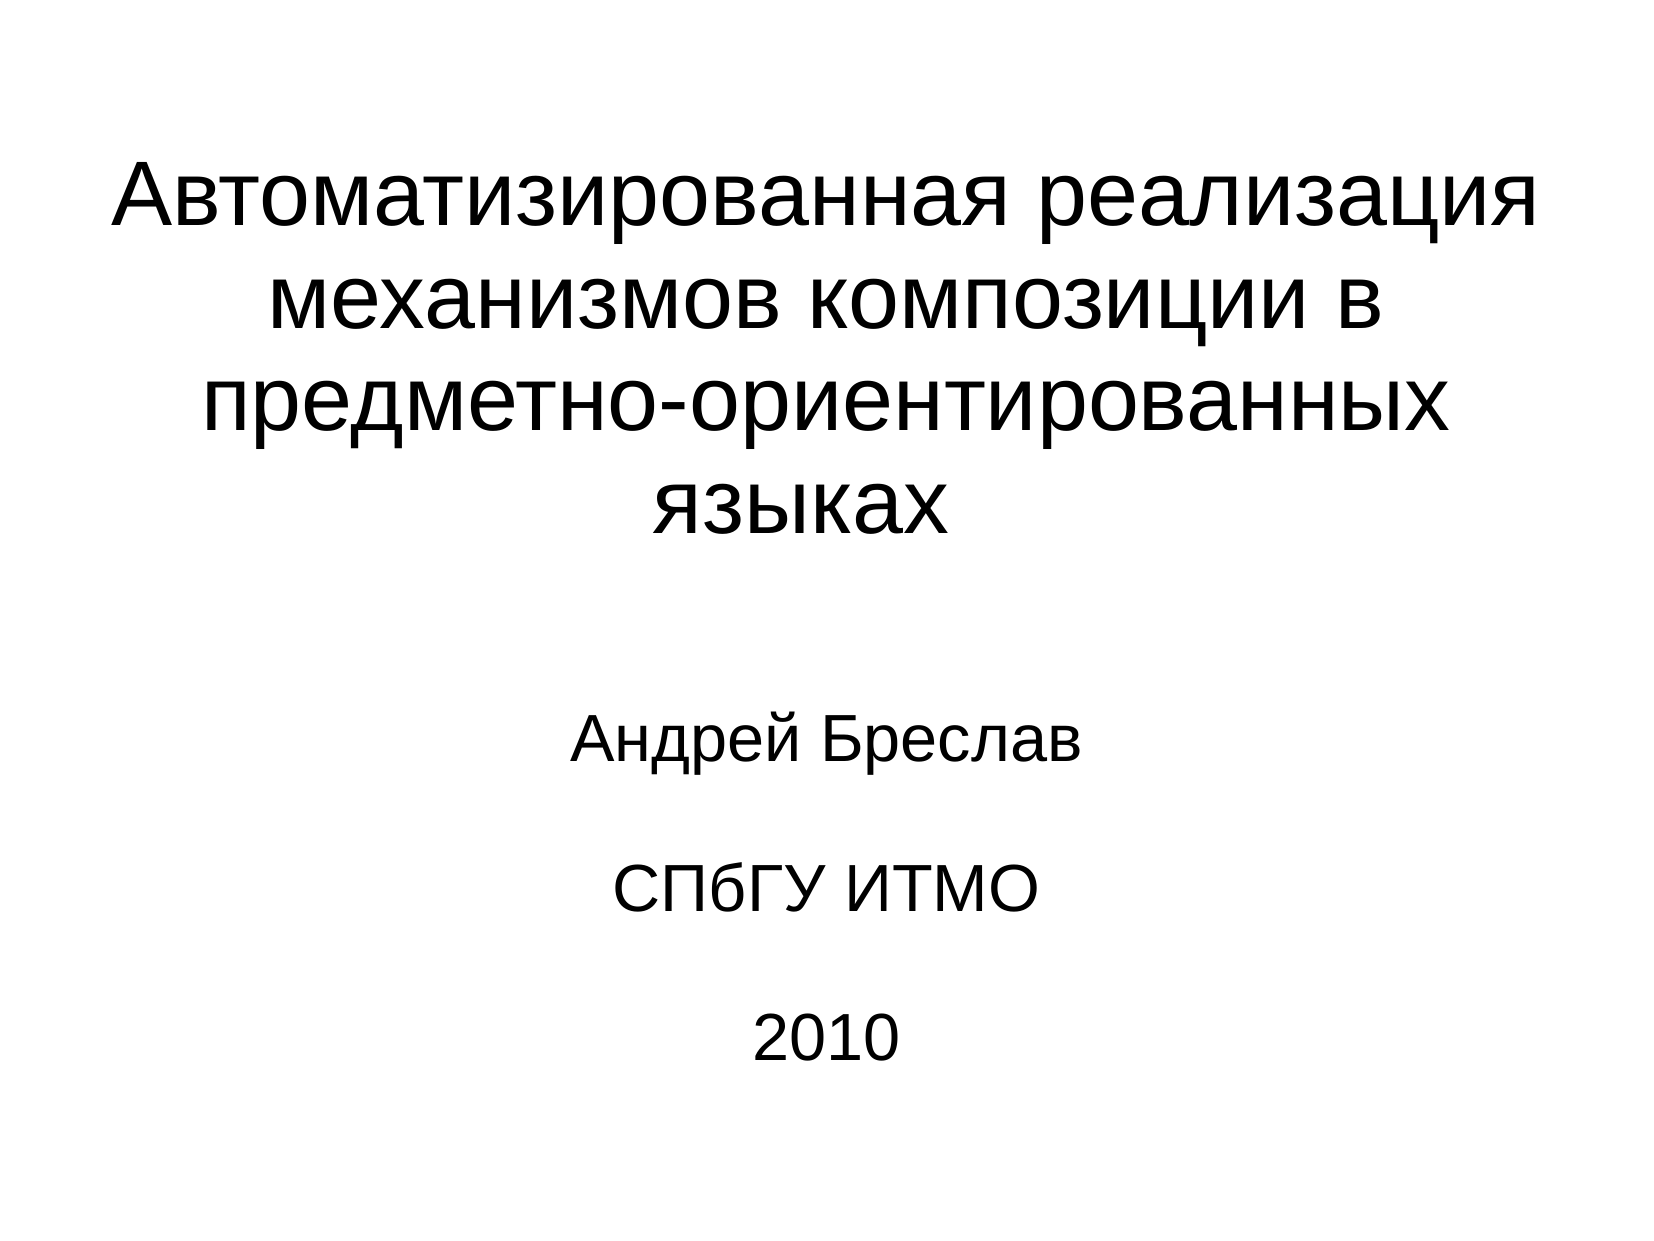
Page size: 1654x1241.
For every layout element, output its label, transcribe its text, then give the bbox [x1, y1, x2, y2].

title Автоматизированная реализация механизмов композиции в предметно-ориентированных языках [82, 142, 1571, 553]
subtitle Андрей Бреслав СПбГУ ИТМО 2010 [82, 675, 1571, 1102]
